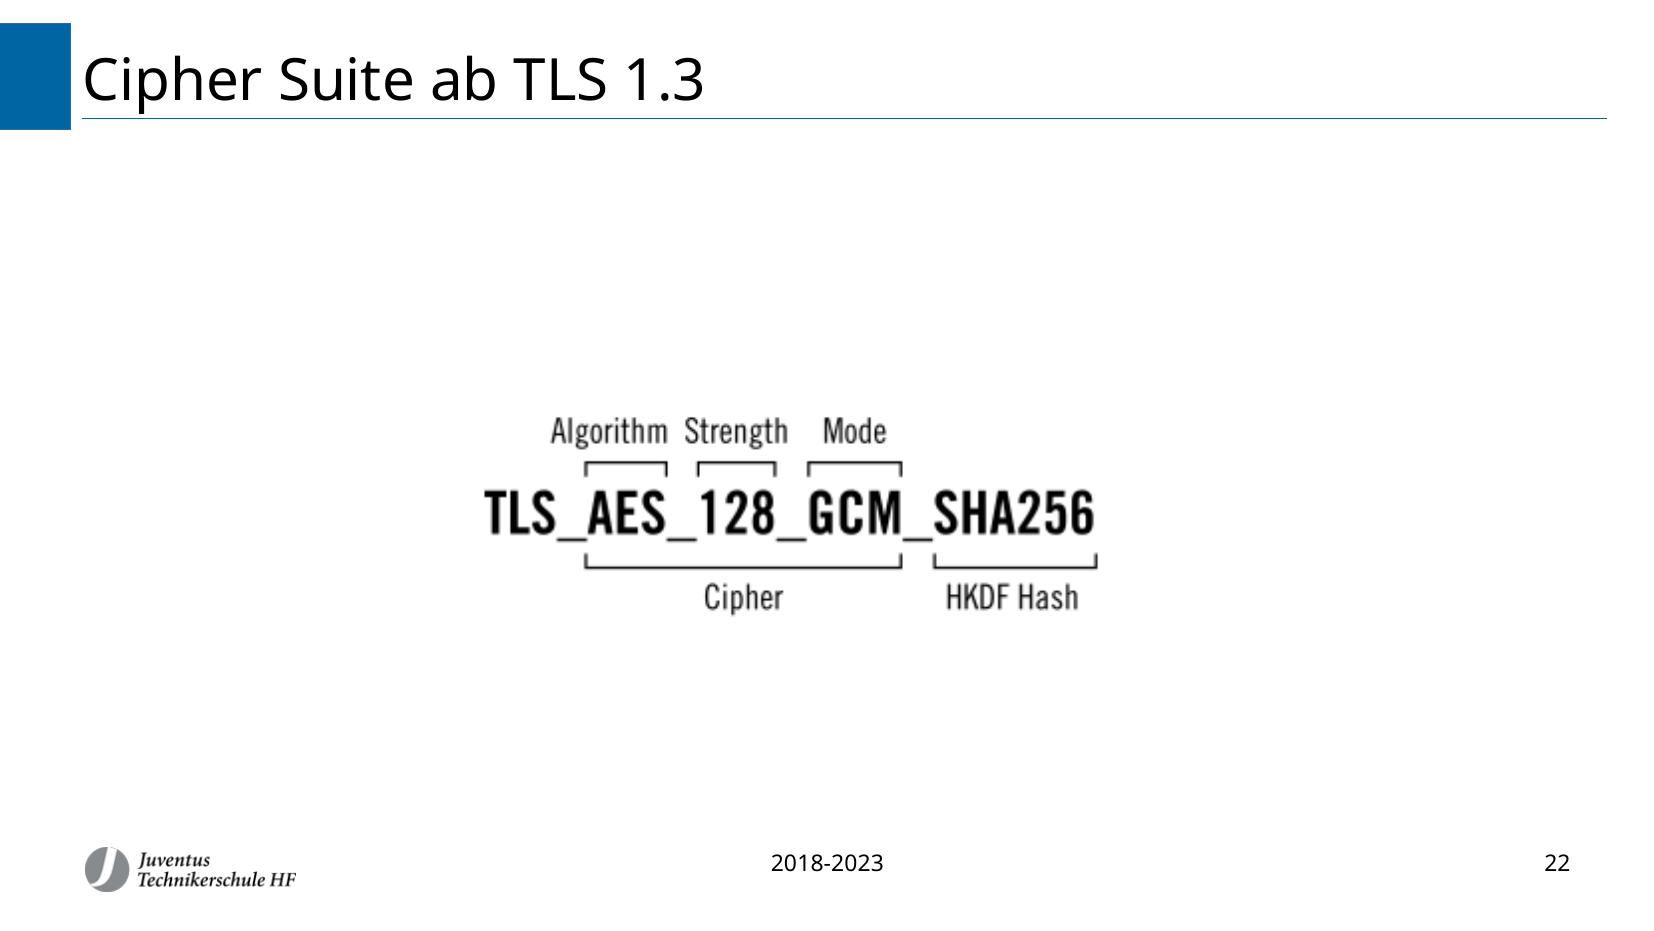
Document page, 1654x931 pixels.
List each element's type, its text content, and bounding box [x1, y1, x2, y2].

title Cipher Suite ab TLS 1.3 [82, 37, 1571, 119]
picture [85, 847, 296, 892]
picture [473, 400, 1120, 625]
